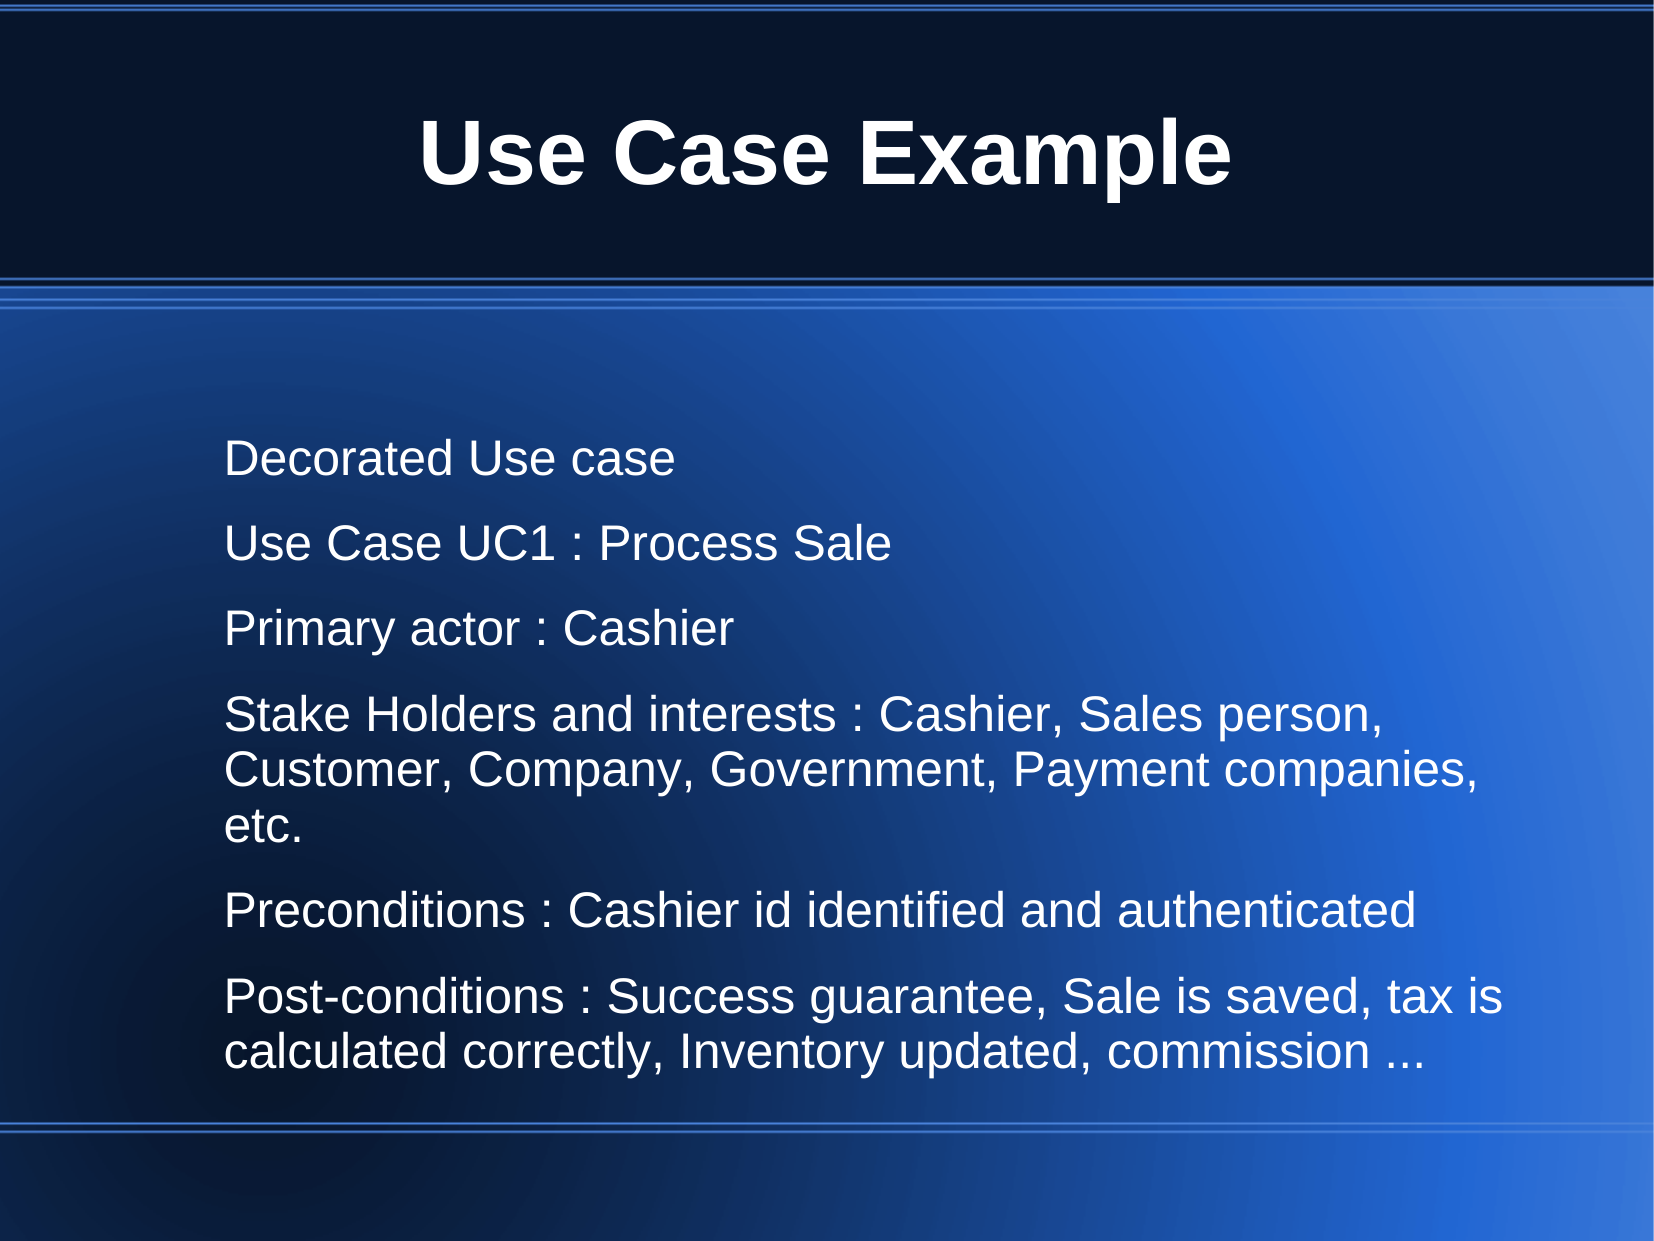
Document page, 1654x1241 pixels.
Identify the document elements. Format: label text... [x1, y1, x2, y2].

title Use Case Example [82, 49, 1571, 257]
list Decorated Use case Use Case UC1 : Process Sale Primary actor : Cashier Stake Holders and interests : Cashier, Sales person, Customer, Company, Government, Payment companies, etc. Preconditions : Cashier id identified and authenticated Post-conditions : Success guarantee, Sale is saved, tax is calculated correctly, Inventory updated, commission ... [152, 344, 1534, 1139]
picture [0, 0, 1654, 1241]
